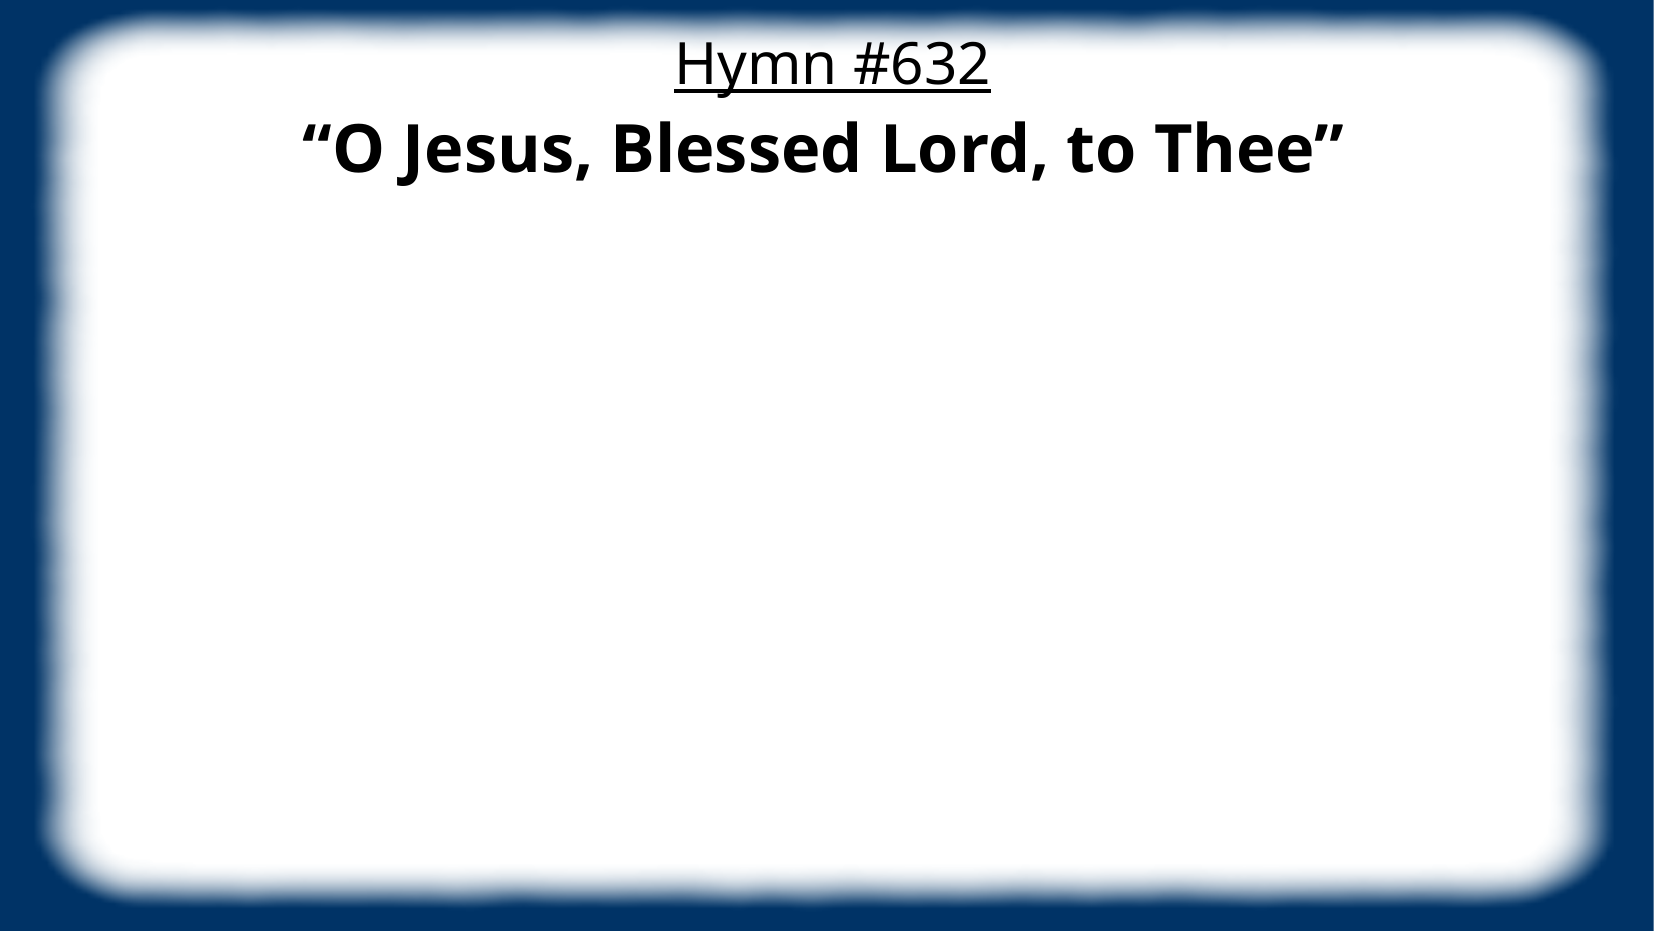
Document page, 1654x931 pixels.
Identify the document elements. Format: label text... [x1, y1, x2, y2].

picture [0, 0, 1654, 931]
text_box Hymn #632 “O Jesus, Blessed Lord, to Thee” [90, 15, 1576, 196]
